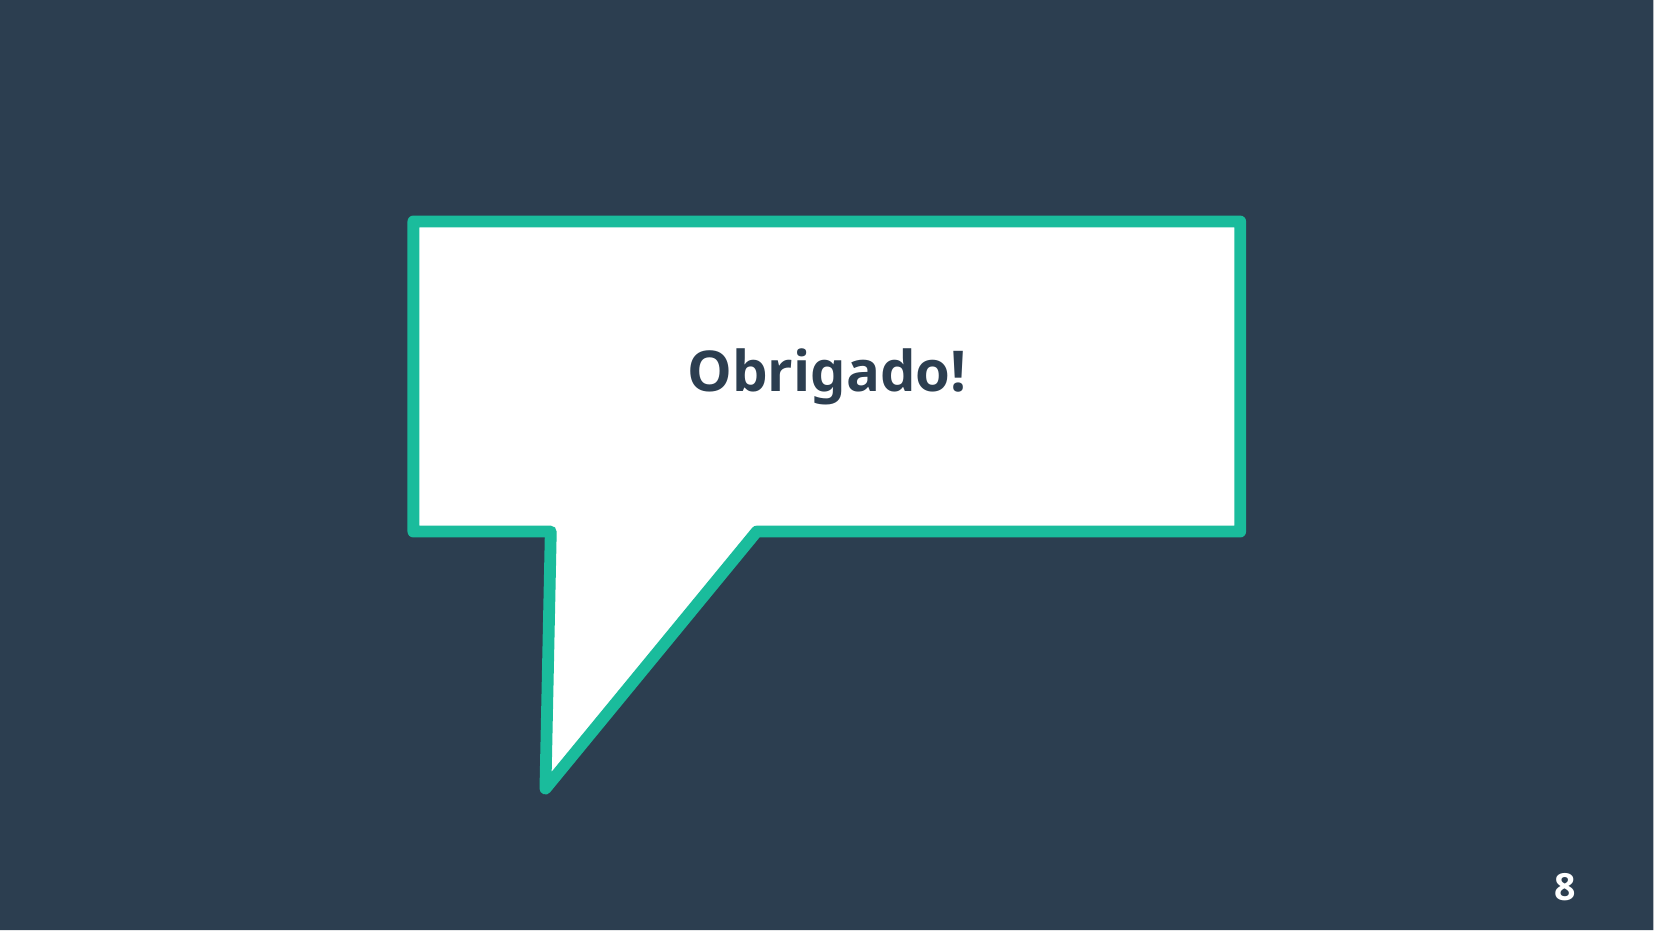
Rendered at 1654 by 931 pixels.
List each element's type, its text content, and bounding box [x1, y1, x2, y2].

title Obrigado! [442, 236, 1211, 502]
